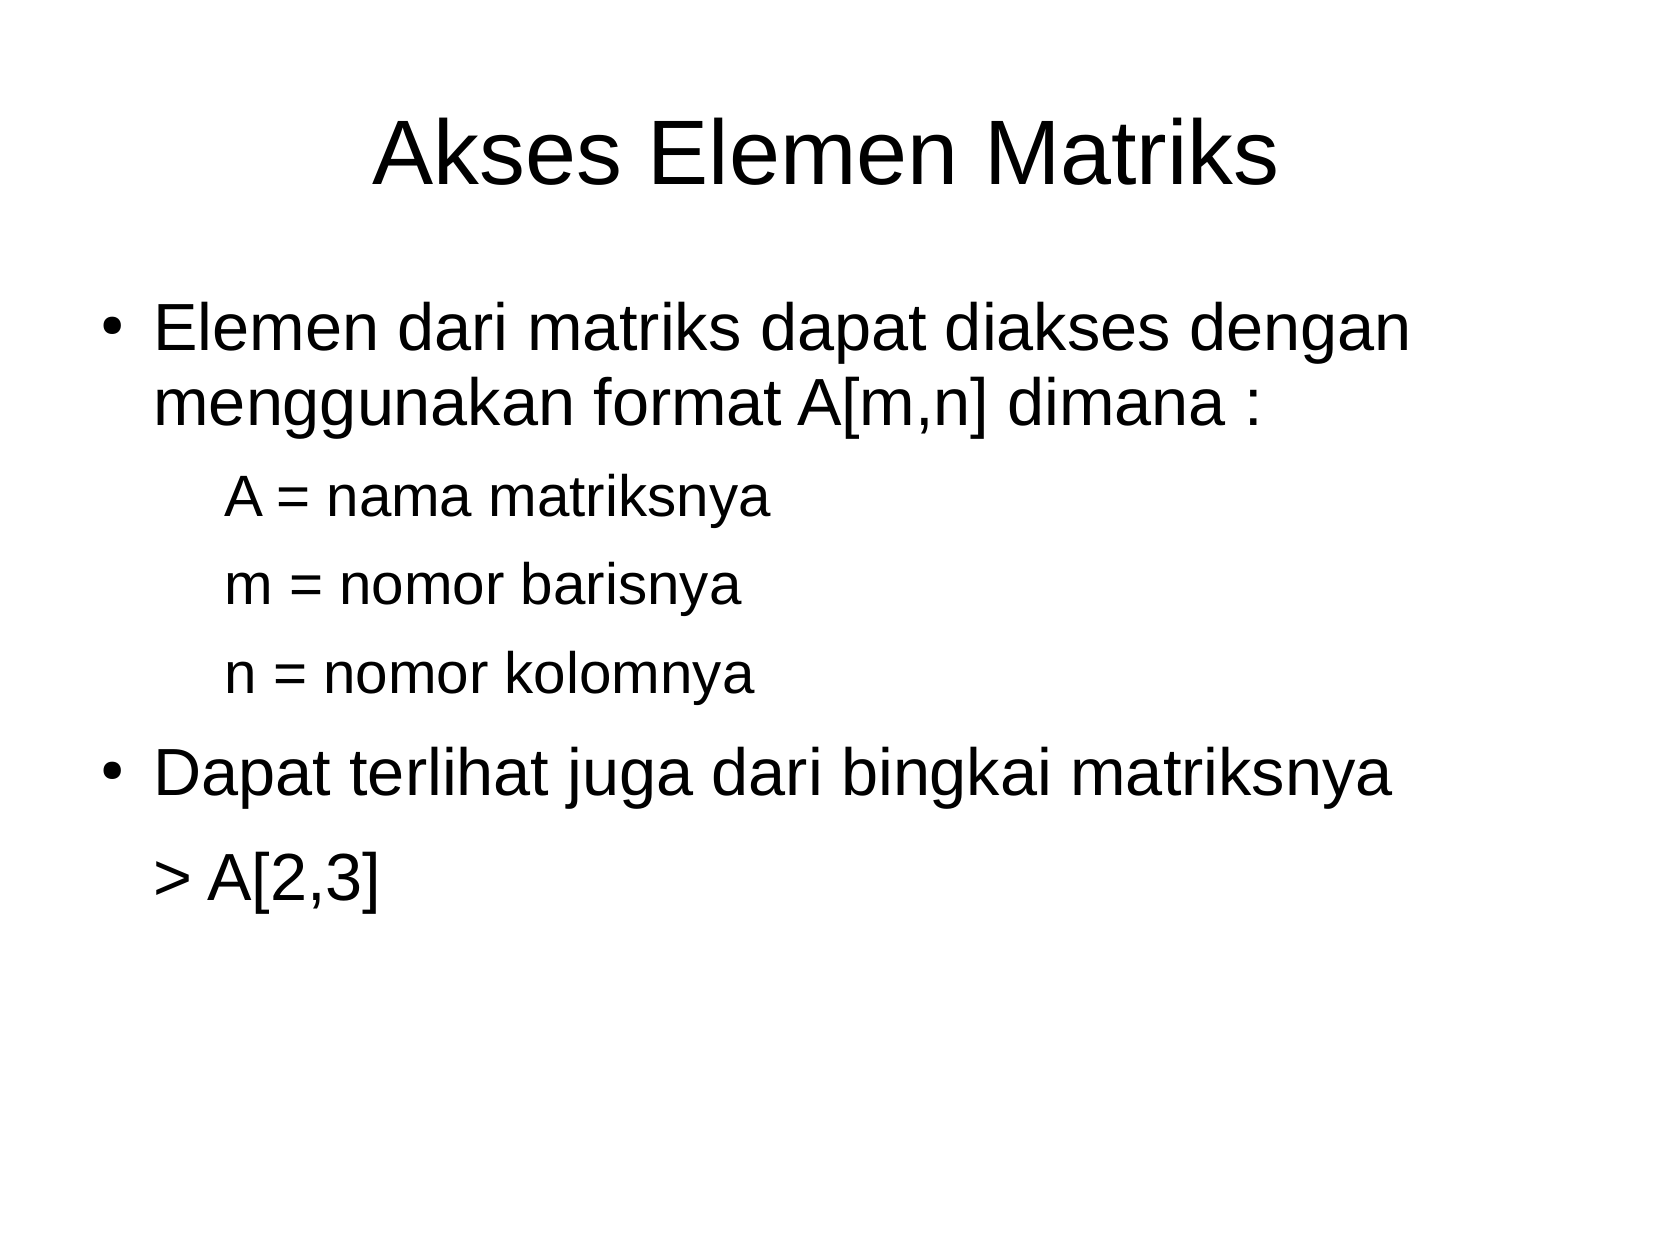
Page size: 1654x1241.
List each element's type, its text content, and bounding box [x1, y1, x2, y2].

list Elemen dari matriks dapat diakses dengan menggunakan format A[m,n] dimana : A = nama matriksnya m = nomor barisnya n = nomor kolomnya Dapat terlihat juga dari bingkai matriksnya > A[2,3] [82, 290, 1571, 1010]
title Akses Elemen Matriks [82, 49, 1571, 257]
